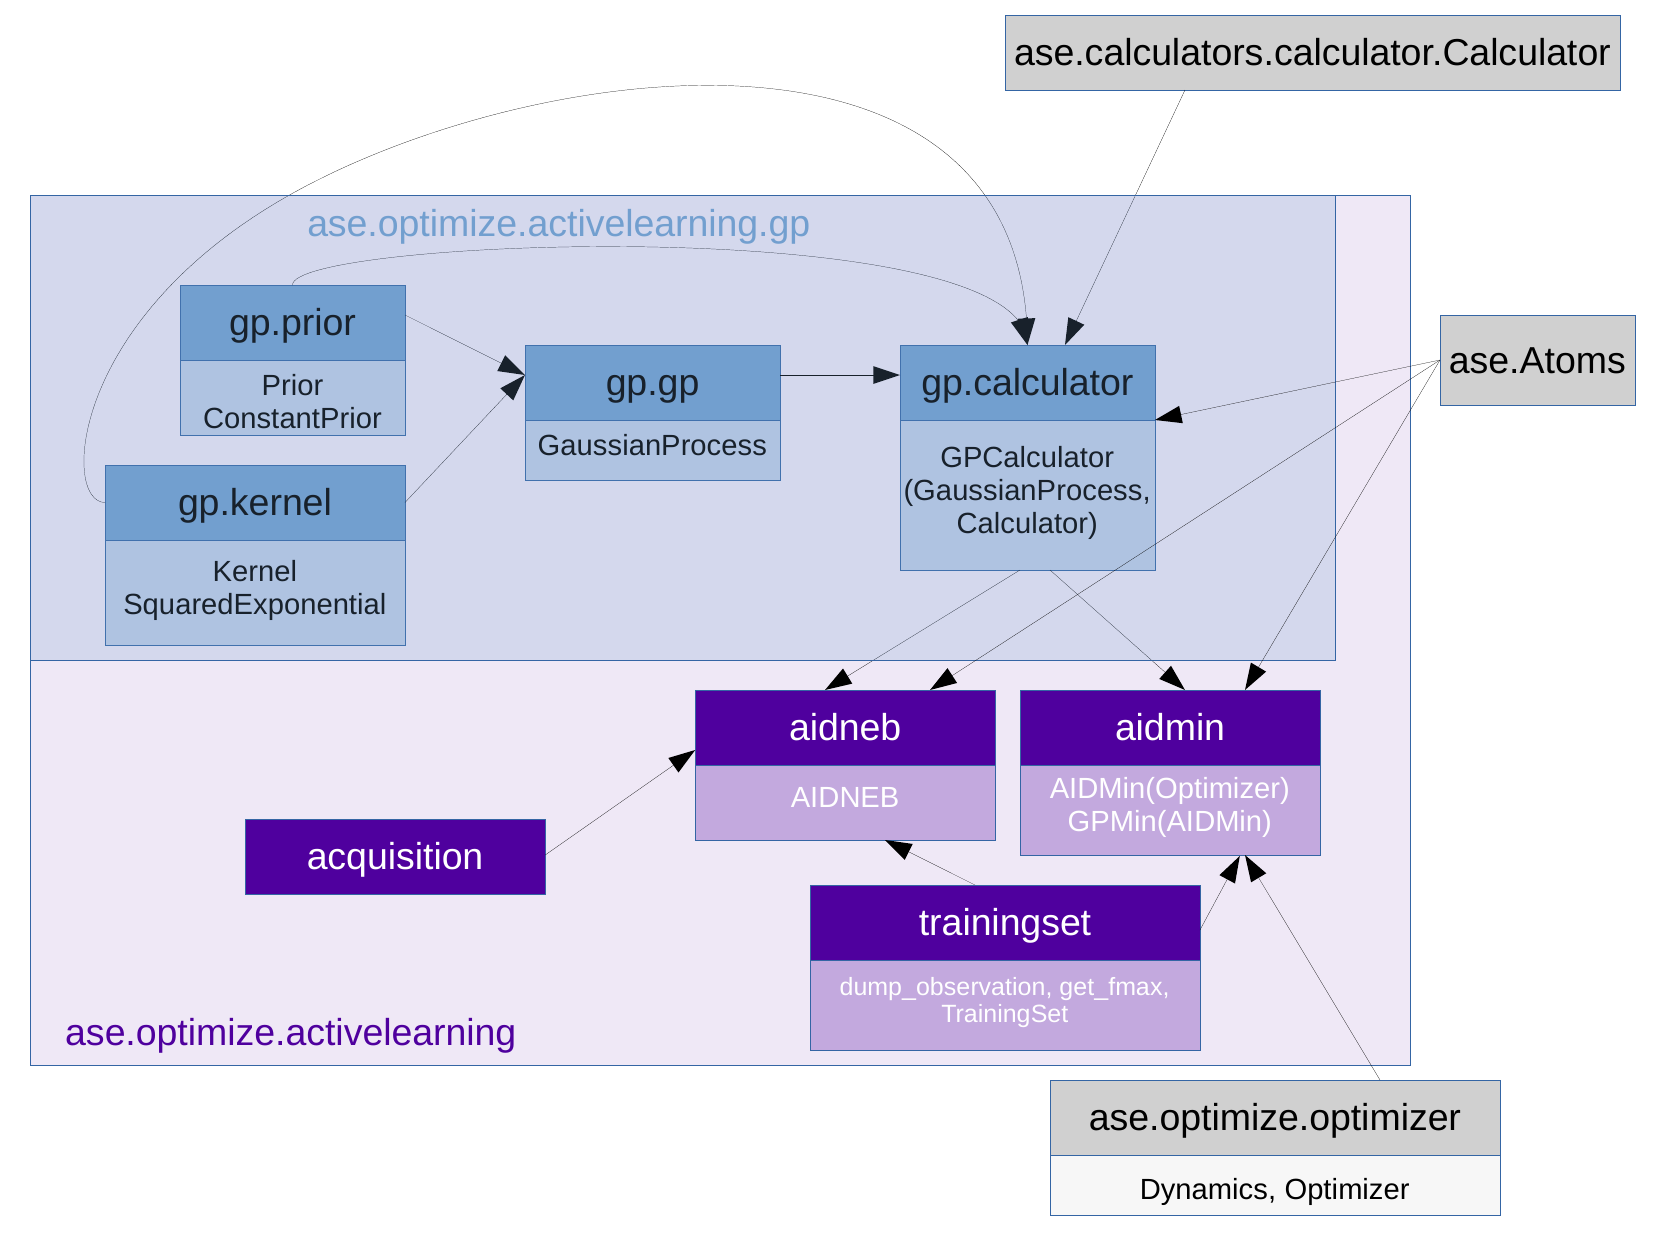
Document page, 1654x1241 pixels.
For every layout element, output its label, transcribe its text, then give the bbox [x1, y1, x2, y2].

text_box [1247, 411, 1411, 1066]
text_box dump_observation, get_fmax, TrainingSet [810, 961, 1201, 1051]
text_box ase.optimize.activelearning.gp [292, 195, 878, 256]
text_box ase.Atoms [1440, 315, 1636, 406]
text_box Dynamics, Optimizer [1050, 1156, 1501, 1216]
text_box trainingset [810, 885, 1201, 961]
text_box ase.calculators.calculator.Calculator [1005, 15, 1621, 91]
text_box aidmin [1020, 690, 1321, 766]
text_box acquisition [245, 819, 546, 895]
text_box AIDMin(Optimizer) GPMin(AIDMin) [1020, 766, 1321, 856]
text_box AIDNEB [695, 766, 996, 841]
text_box ase.optimize.activelearning [50, 1004, 636, 1065]
text_box ase.optimize.optimizer [1050, 1080, 1501, 1156]
text_box [30, 195, 1411, 1066]
text_box [900, 380, 1411, 926]
text_box aidneb [695, 690, 996, 766]
